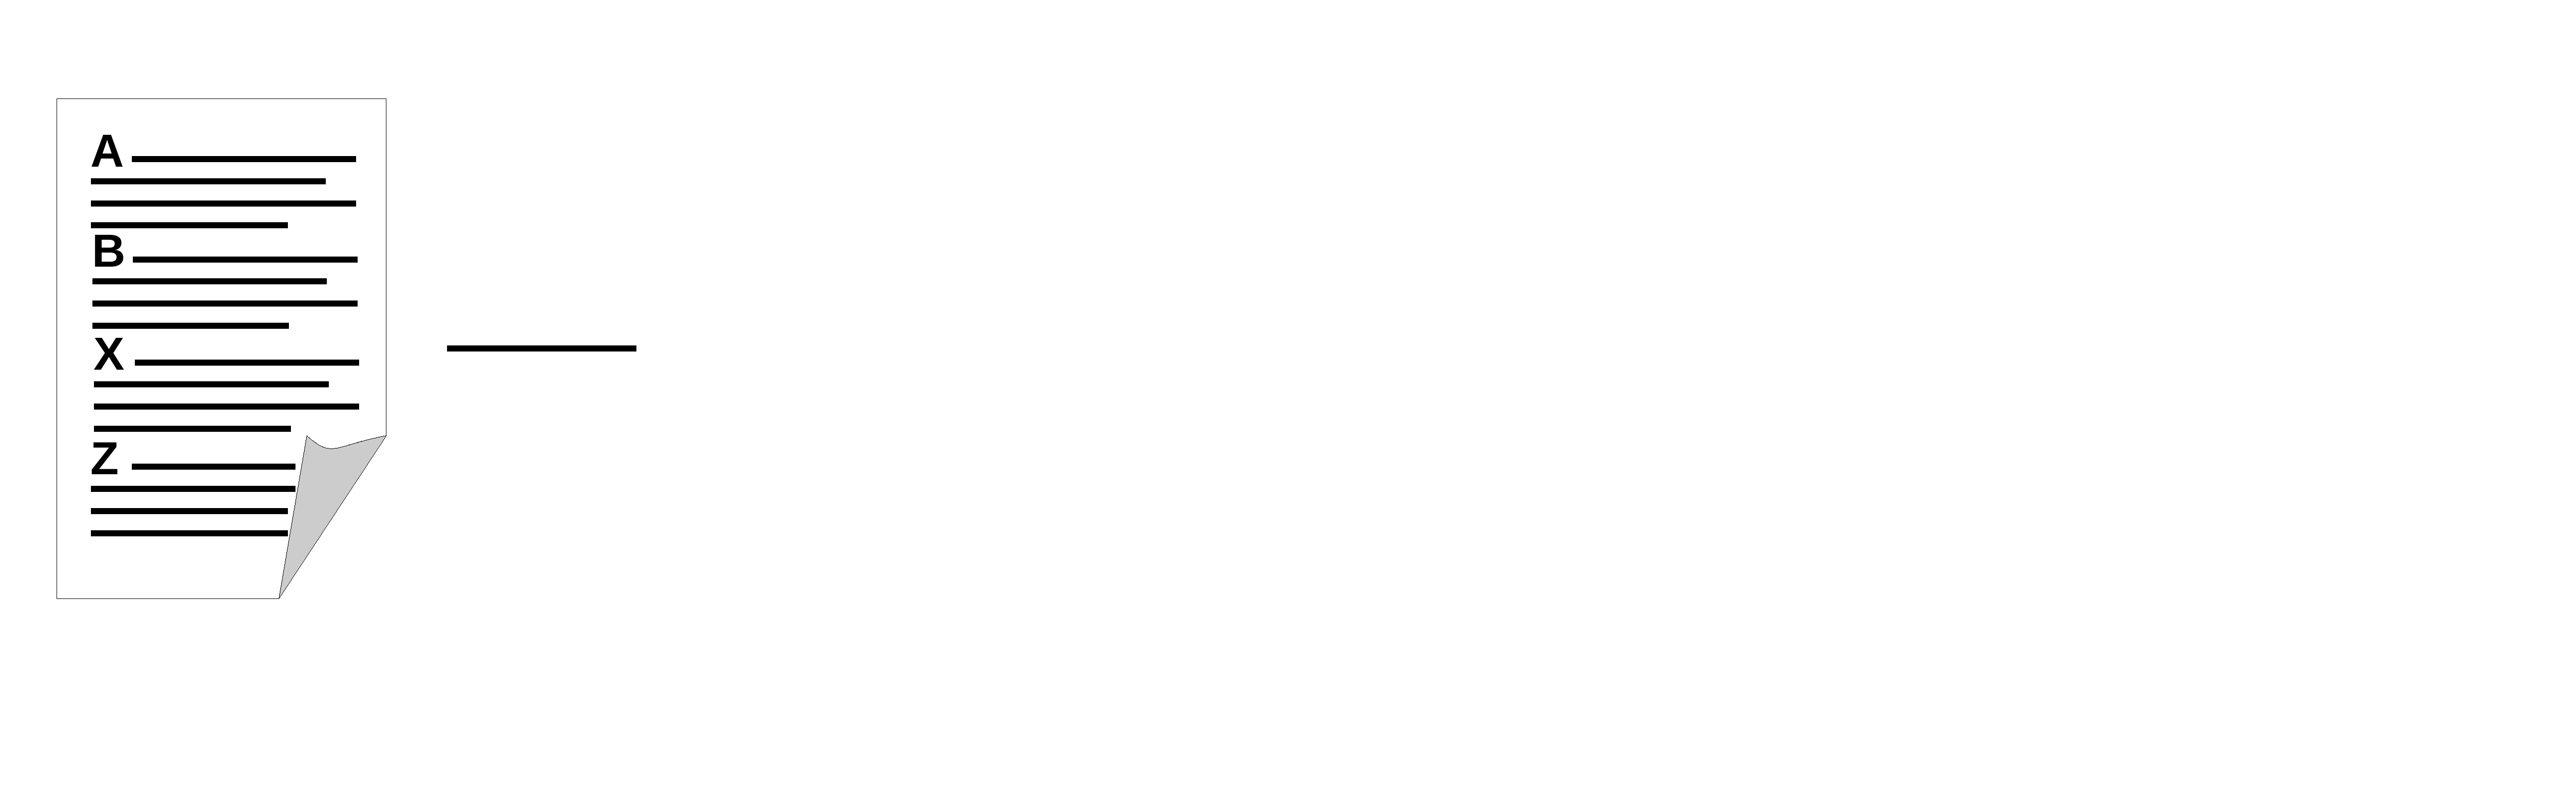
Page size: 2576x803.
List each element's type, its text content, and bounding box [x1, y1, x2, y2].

text_box A [83, 121, 132, 211]
text_box X [86, 324, 132, 414]
text_box B [84, 221, 133, 311]
text_box Z [83, 429, 127, 518]
text_box [57, 98, 386, 599]
